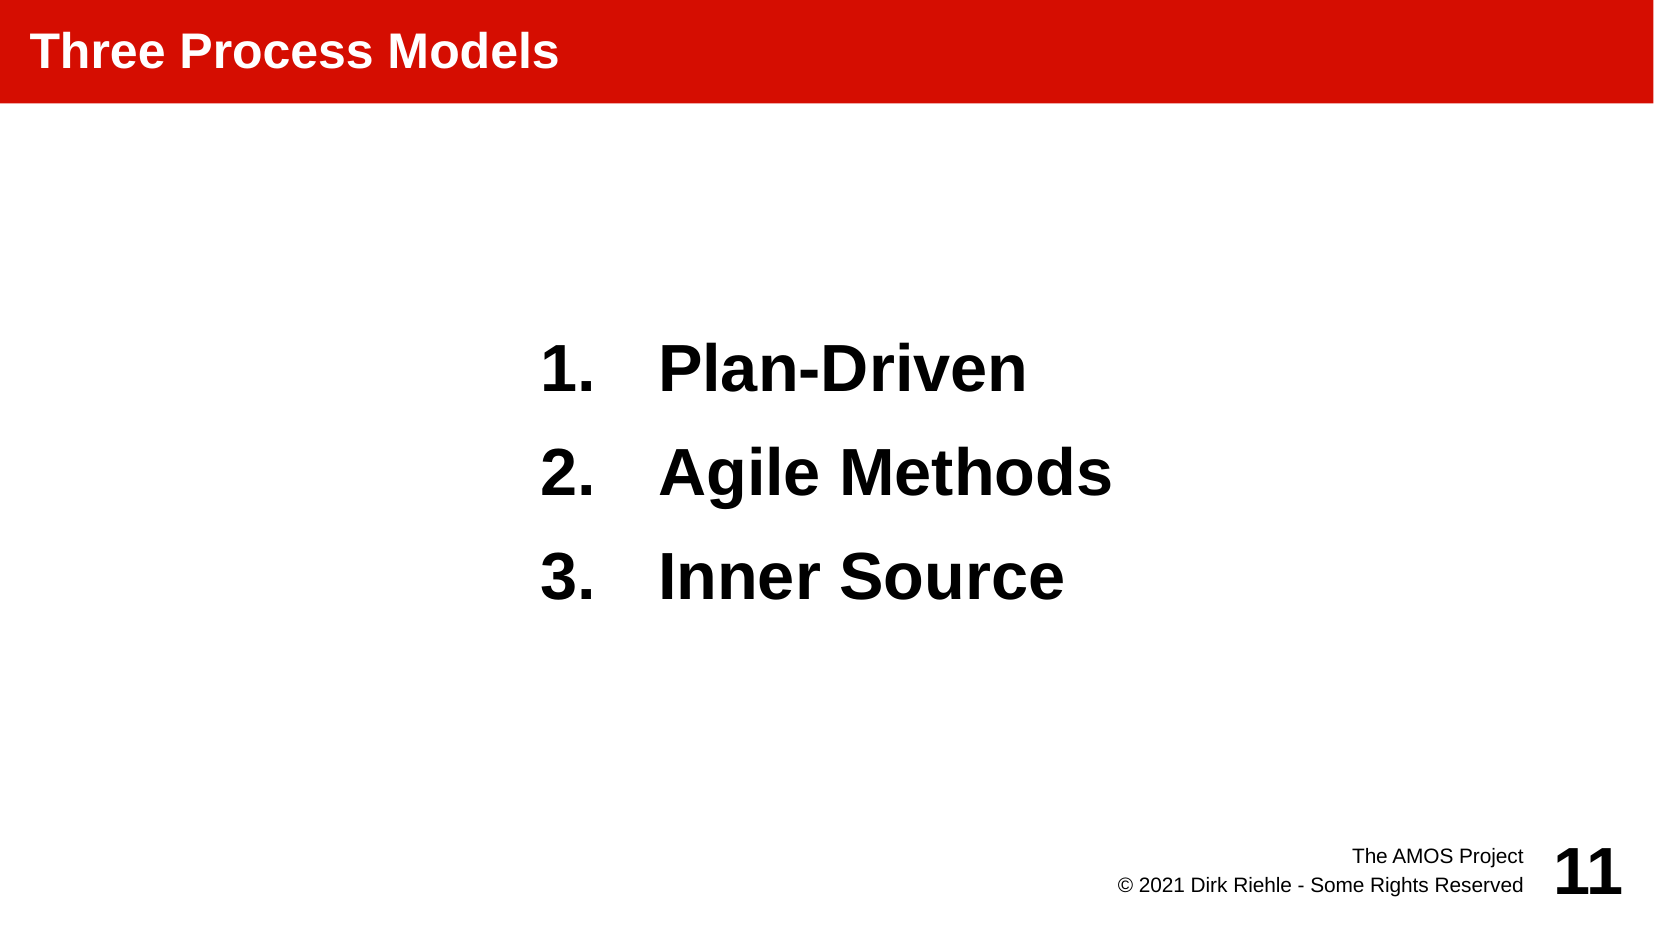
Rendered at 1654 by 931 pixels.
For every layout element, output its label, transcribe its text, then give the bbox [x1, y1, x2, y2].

subtitle Plan-Driven Agile Methods Inner Source [29, 132, 1625, 813]
title Three Process Models [0, 0, 1654, 104]
